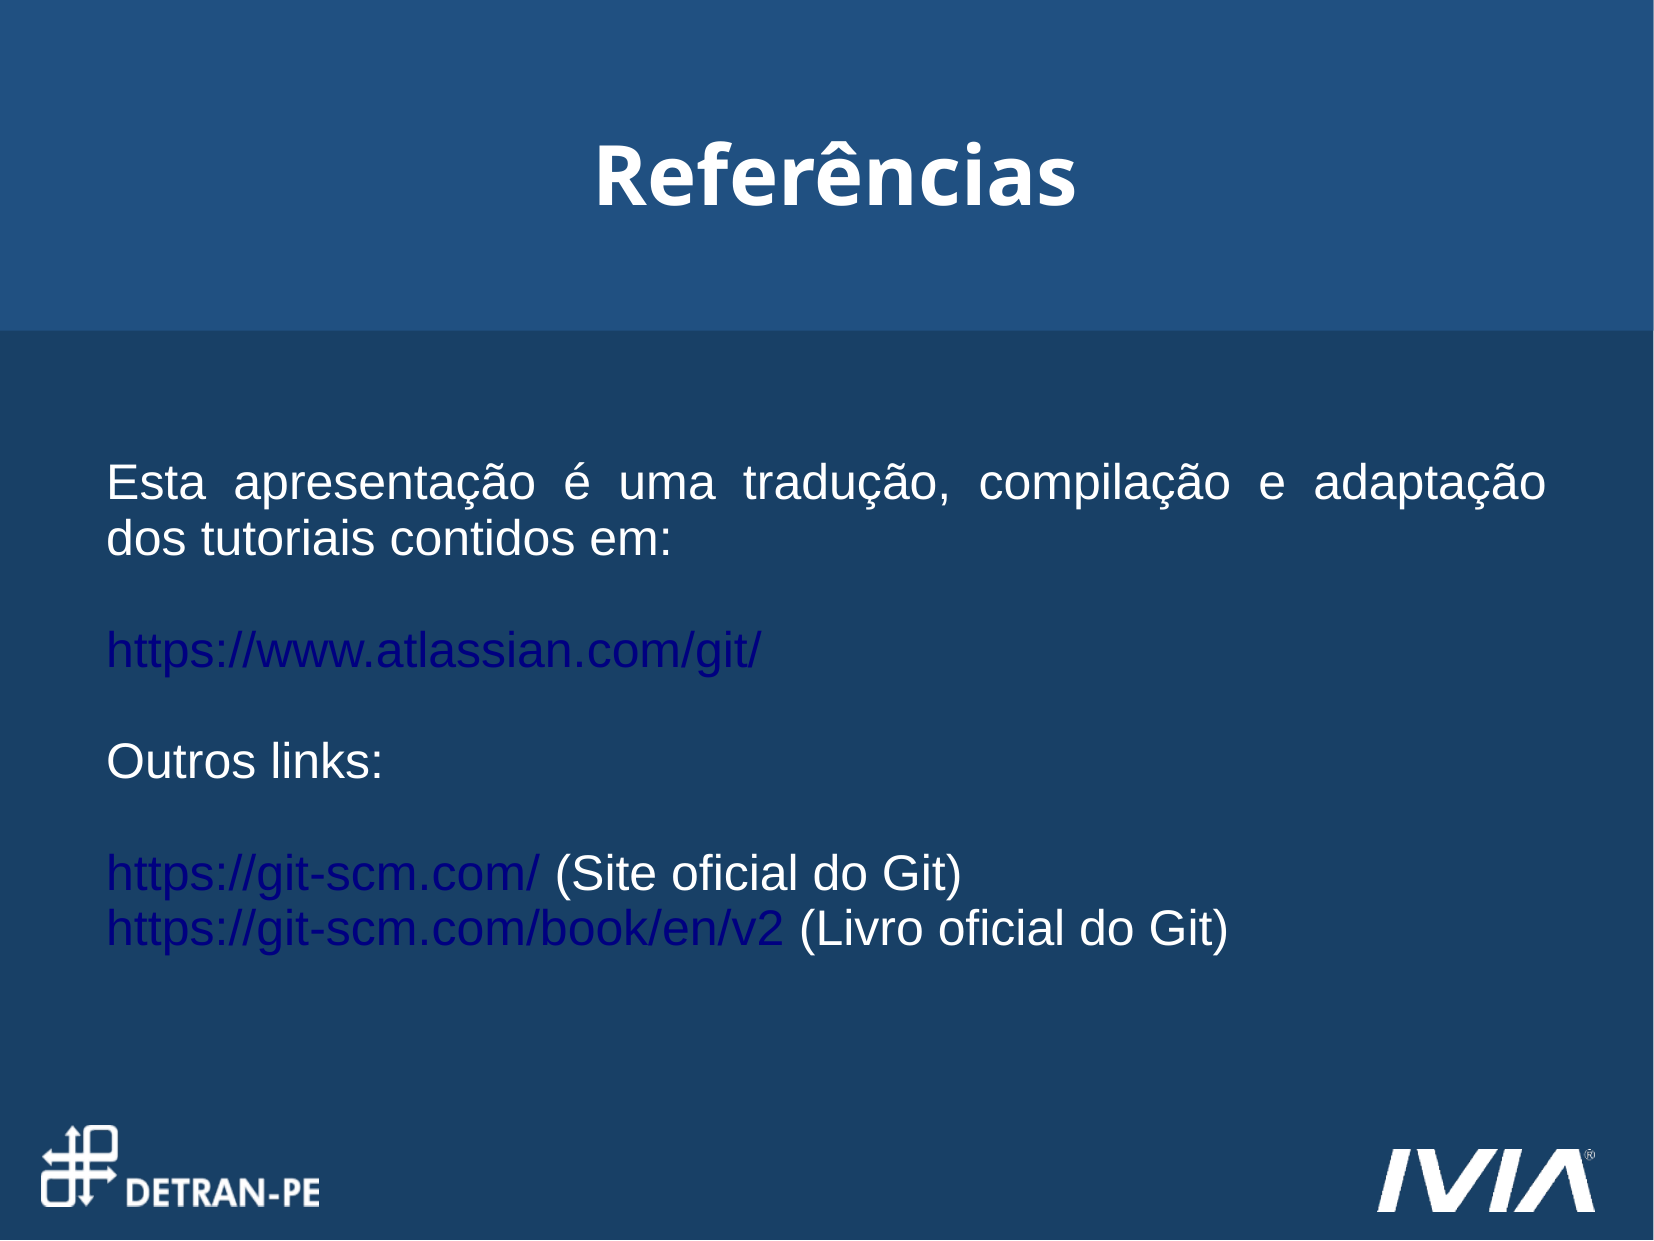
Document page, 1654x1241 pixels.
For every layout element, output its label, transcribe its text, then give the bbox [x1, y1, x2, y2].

picture [41, 1125, 319, 1207]
title Referências [70, 35, 1601, 312]
text_box [0, 0, 1654, 331]
picture [1377, 1149, 1595, 1212]
text_box Esta apresentação é uma tradução, compilação e adaptação dos tutoriais contidos em: https://www.atlassian.com/git/ Outros links: https://git-scm.com/ (Site oficial do Git) https://git-scm.com/book/en/v2 (Livro oficial do Git) [106, 430, 1548, 981]
